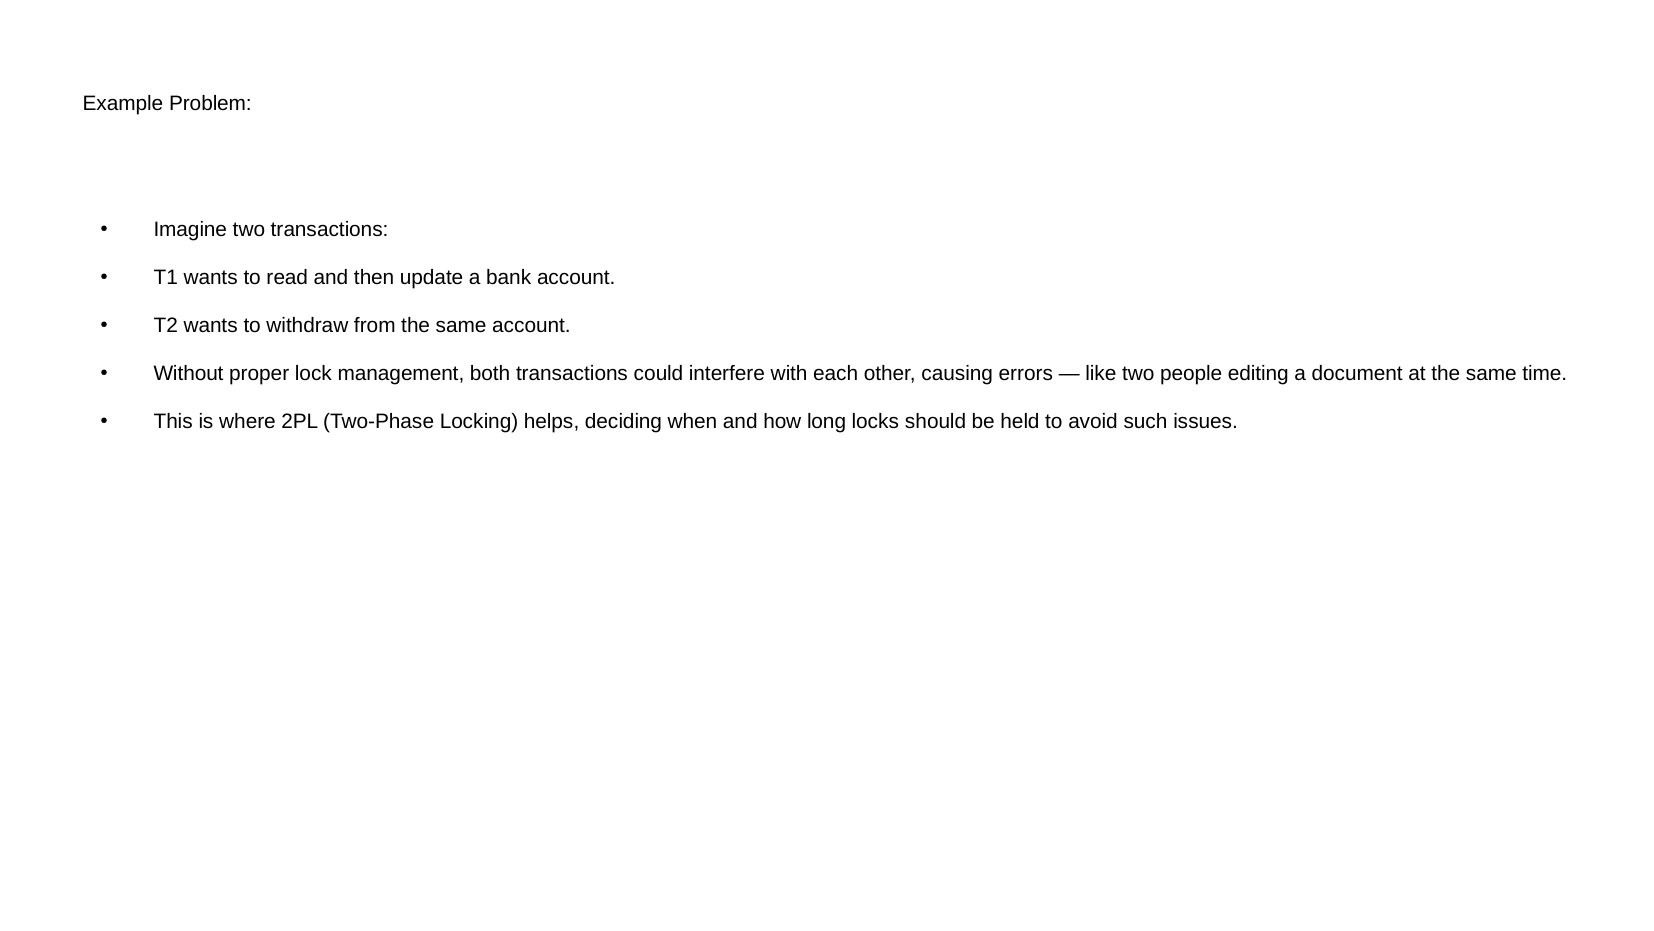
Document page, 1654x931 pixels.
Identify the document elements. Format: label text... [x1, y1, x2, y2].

list Imagine two transactions: T1 wants to read and then update a bank account. T2 wants to withdraw from the same account. Without proper lock management, both transactions could interfere with each other, causing errors — like two people editing a document at the same time. This is where 2PL (Two-Phase Locking) helps, deciding when and how long locks should be held to avoid such issues. [82, 217, 1571, 758]
title Example Problem: [82, 37, 1571, 193]
